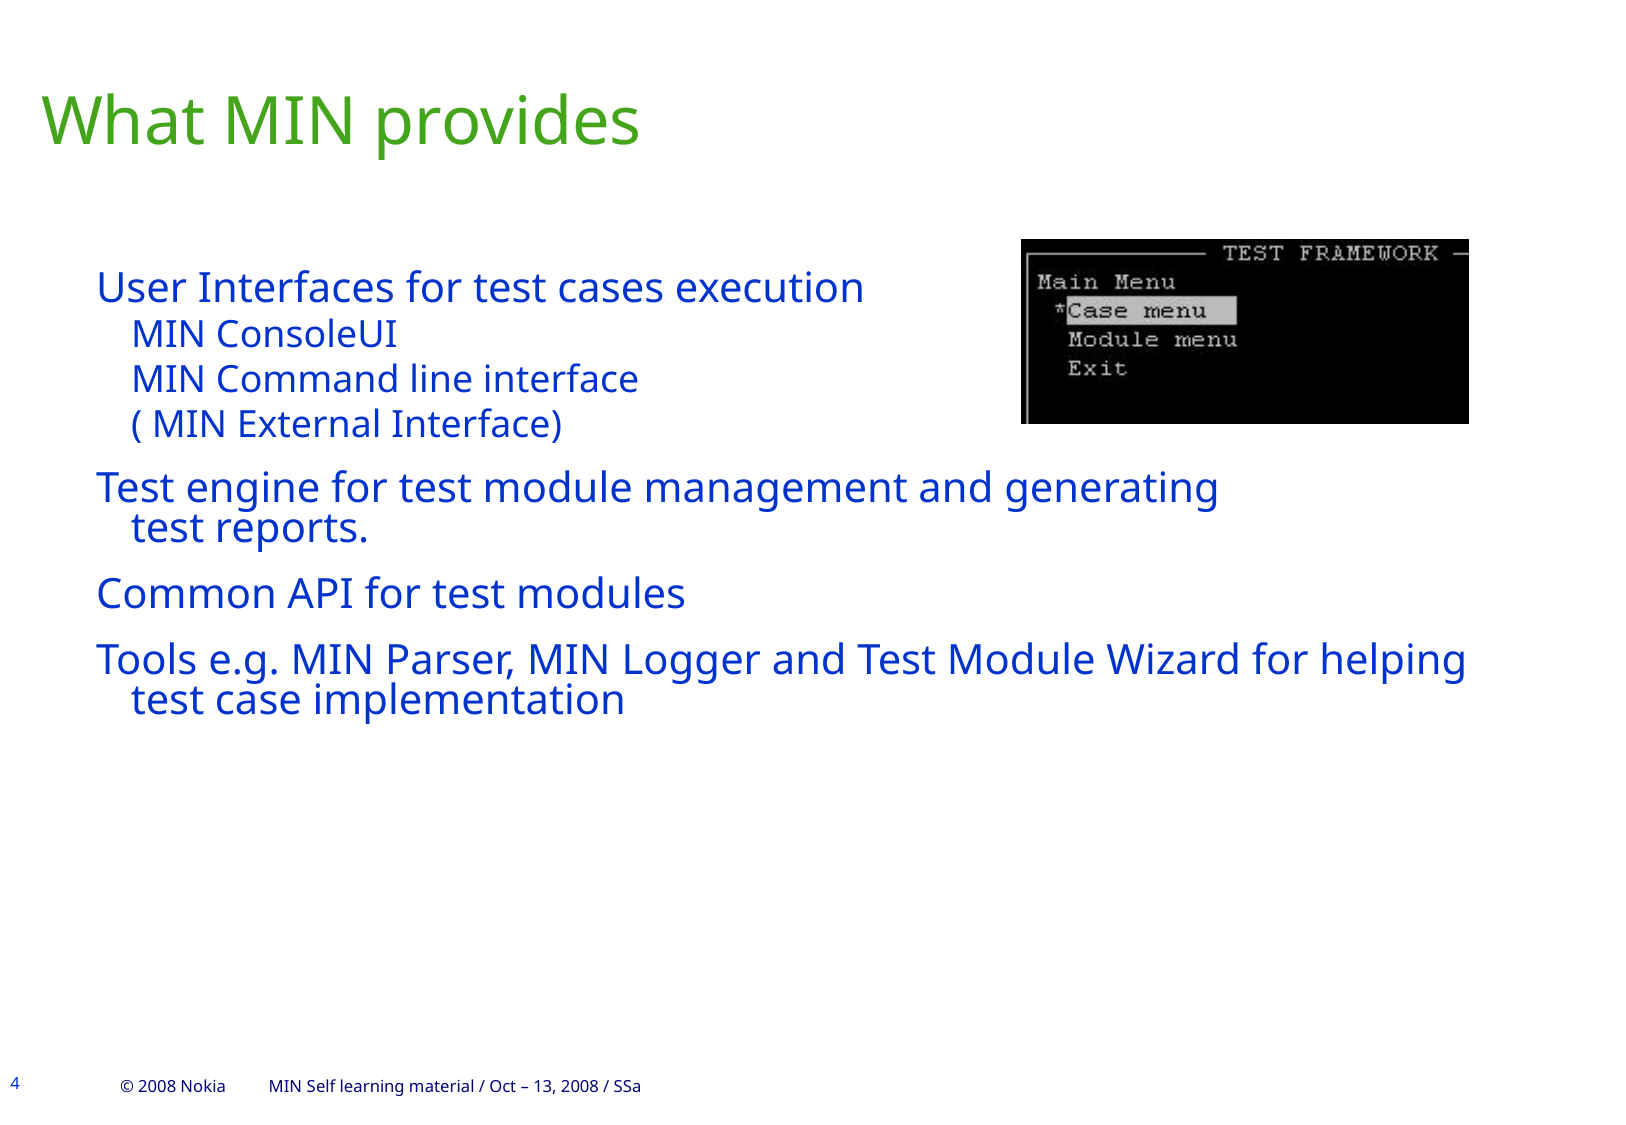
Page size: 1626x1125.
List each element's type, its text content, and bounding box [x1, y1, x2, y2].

picture [1021, 239, 1469, 424]
list User Interfaces for test cases execution MIN ConsoleUI MIN Command line interface ( MIN External Interface) Test engine for test module management and generating test reports. Common API for test modules Tools e.g. MIN Parser, MIN Logger and Test Module Wizard for helping test case implementation [81, 262, 1544, 1006]
title What MIN provides [41, 70, 1504, 174]
